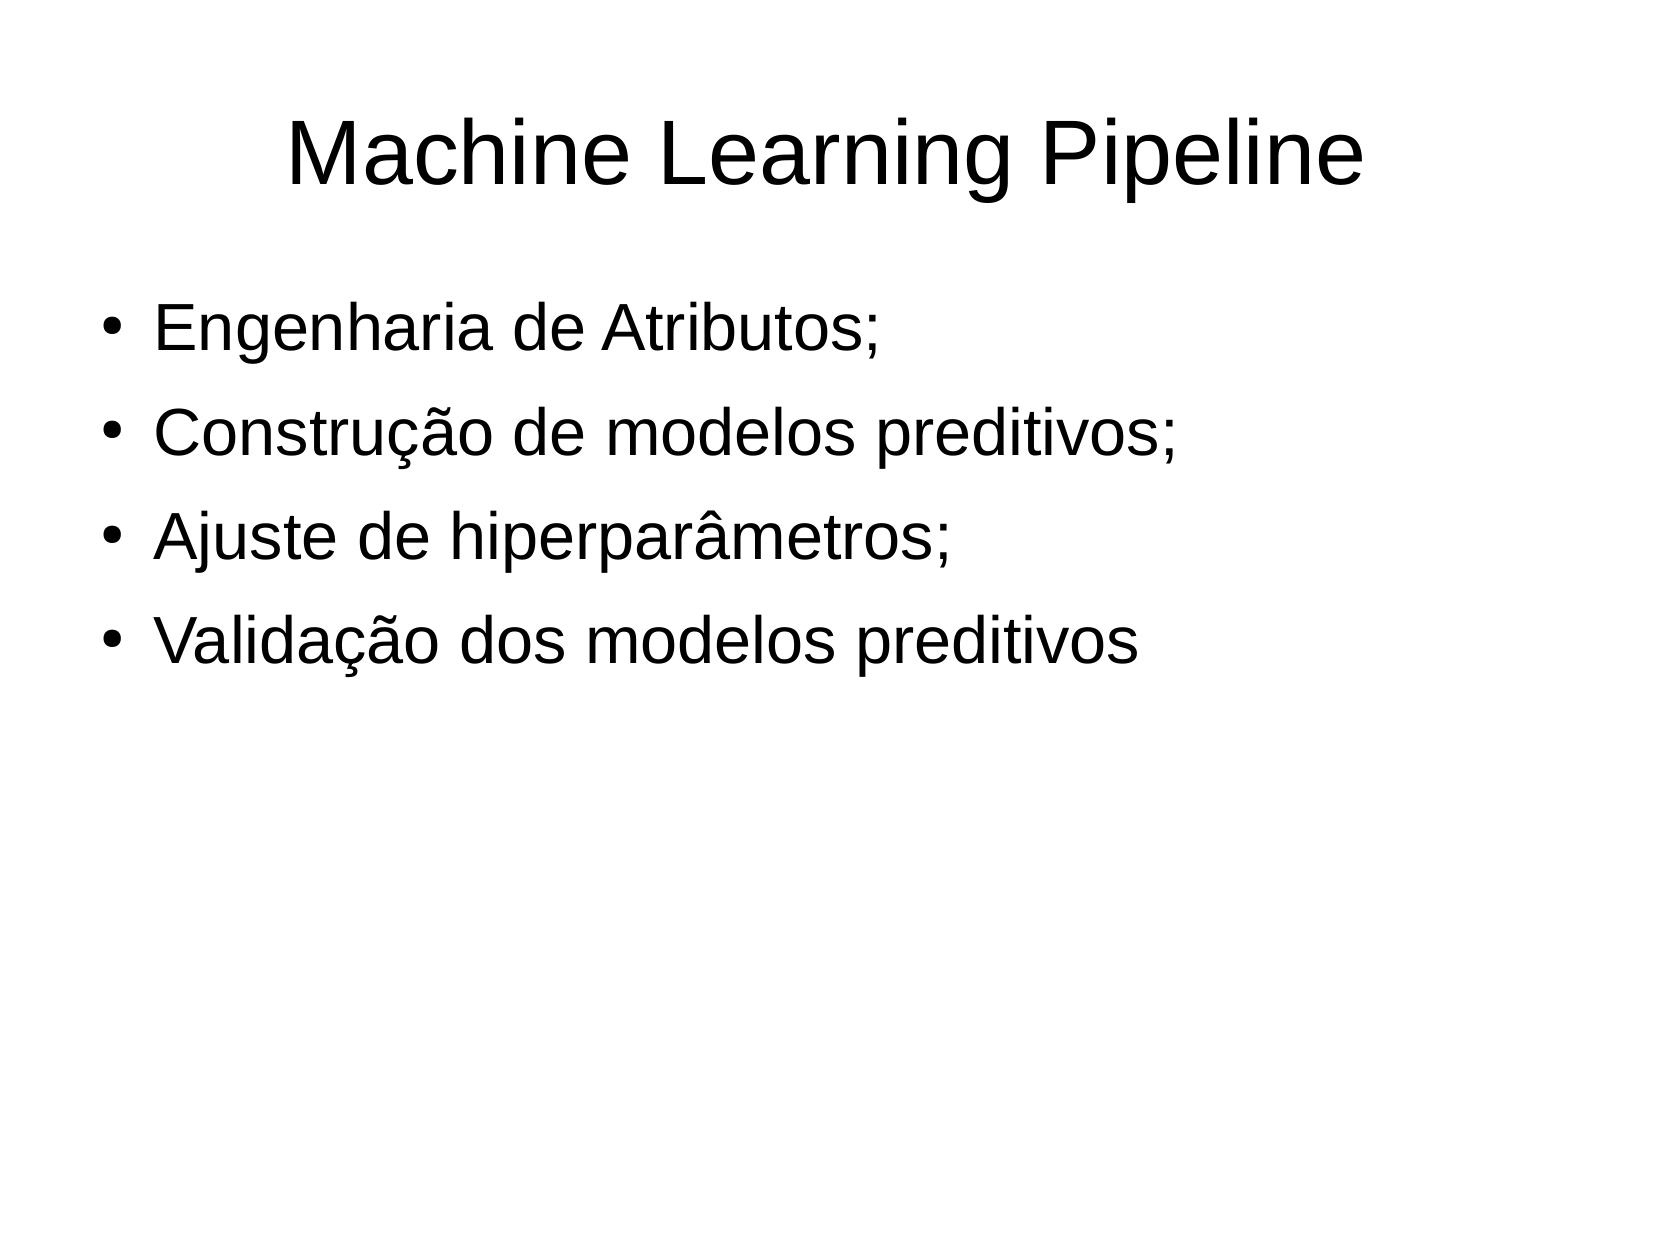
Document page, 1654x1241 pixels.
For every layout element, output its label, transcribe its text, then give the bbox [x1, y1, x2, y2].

title Machine Learning Pipeline [82, 49, 1571, 257]
list Engenharia de Atributos; Construção de modelos preditivos; Ajuste de hiperparâmetros; Validação dos modelos preditivos [82, 290, 1571, 1010]
